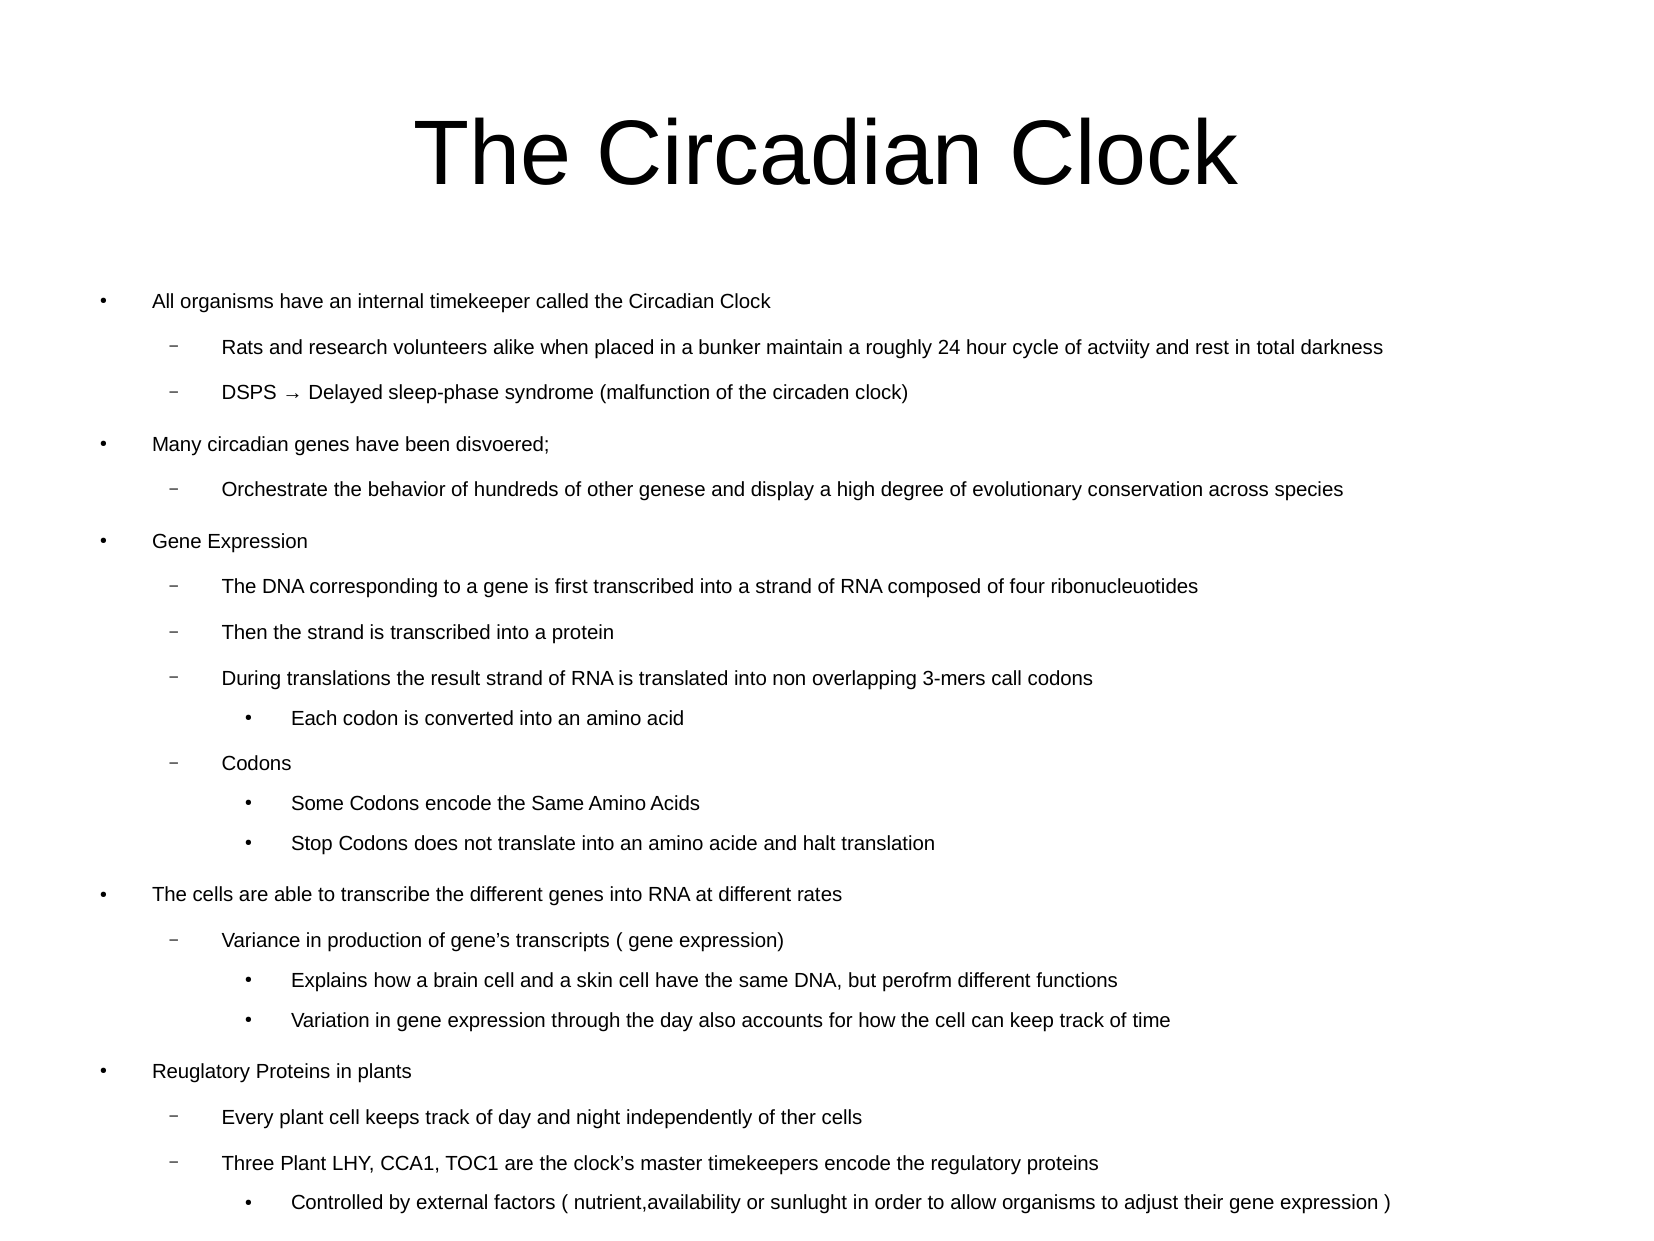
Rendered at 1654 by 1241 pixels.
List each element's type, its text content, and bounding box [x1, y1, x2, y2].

list All organisms have an internal timekeeper called the Circadian Clock Rats and research volunteers alike when placed in a bunker maintain a roughly 24 hour cycle of actviity and rest in total darkness DSPS → Delayed sleep-phase syndrome (malfunction of the circaden clock) Many circadian genes have been disvoered; Orchestrate the behavior of hundreds of other genese and display a high degree of evolutionary conservation across species Gene Expression The DNA corresponding to a gene is first transcribed into a strand of RNA composed of four ribonucleuotides Then the strand is transcribed into a protein During translations the result strand of RNA is translated into non overlapping 3-mers call codons Each codon is converted into an amino acid Codons Some Codons encode the Same Amino Acids Stop Codons does not translate into an amino acide and halt translation The cells are able to transcribe the different genes into RNA at different rates Variance in production of gene’s transcripts ( gene expression) Explains how a brain cell and a skin cell have the same DNA, but perofrm different functions Variation in gene expression through the day also accounts for how the cell can keep track of time Reuglatory Proteins in plants Every plant cell keeps track of day and night independently of ther cells Three Plant LHY, CCA1, TOC1 are the clock’s master timekeepers encode the regulatory proteins Controlled by external factors ( nutrient,availability or sunlught in order to allow organisms to adjust their gene expression ) [82, 290, 1571, 1217]
title The Circadian Clock [82, 49, 1571, 257]
